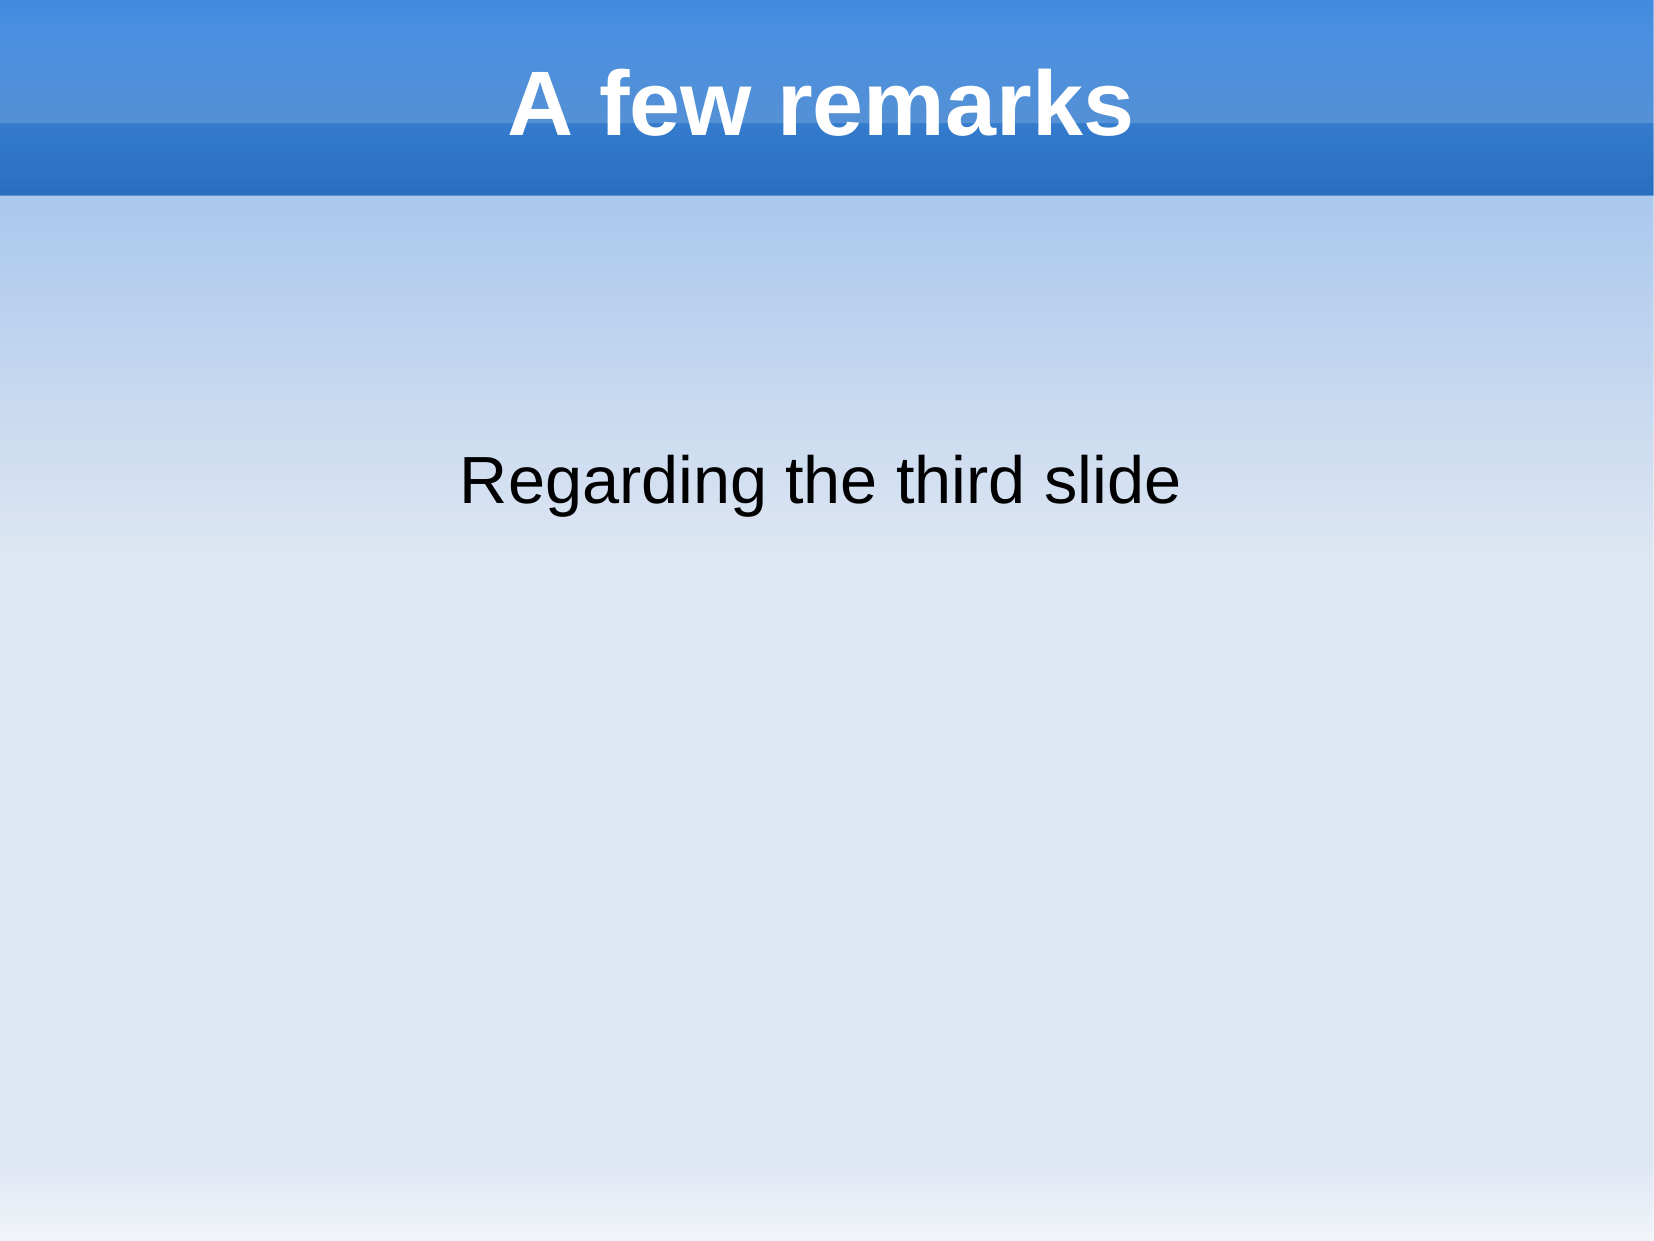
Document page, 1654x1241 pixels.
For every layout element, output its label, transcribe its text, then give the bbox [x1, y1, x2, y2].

picture [0, 0, 1654, 1241]
subtitle Regarding the third slide [76, 7, 1565, 1102]
